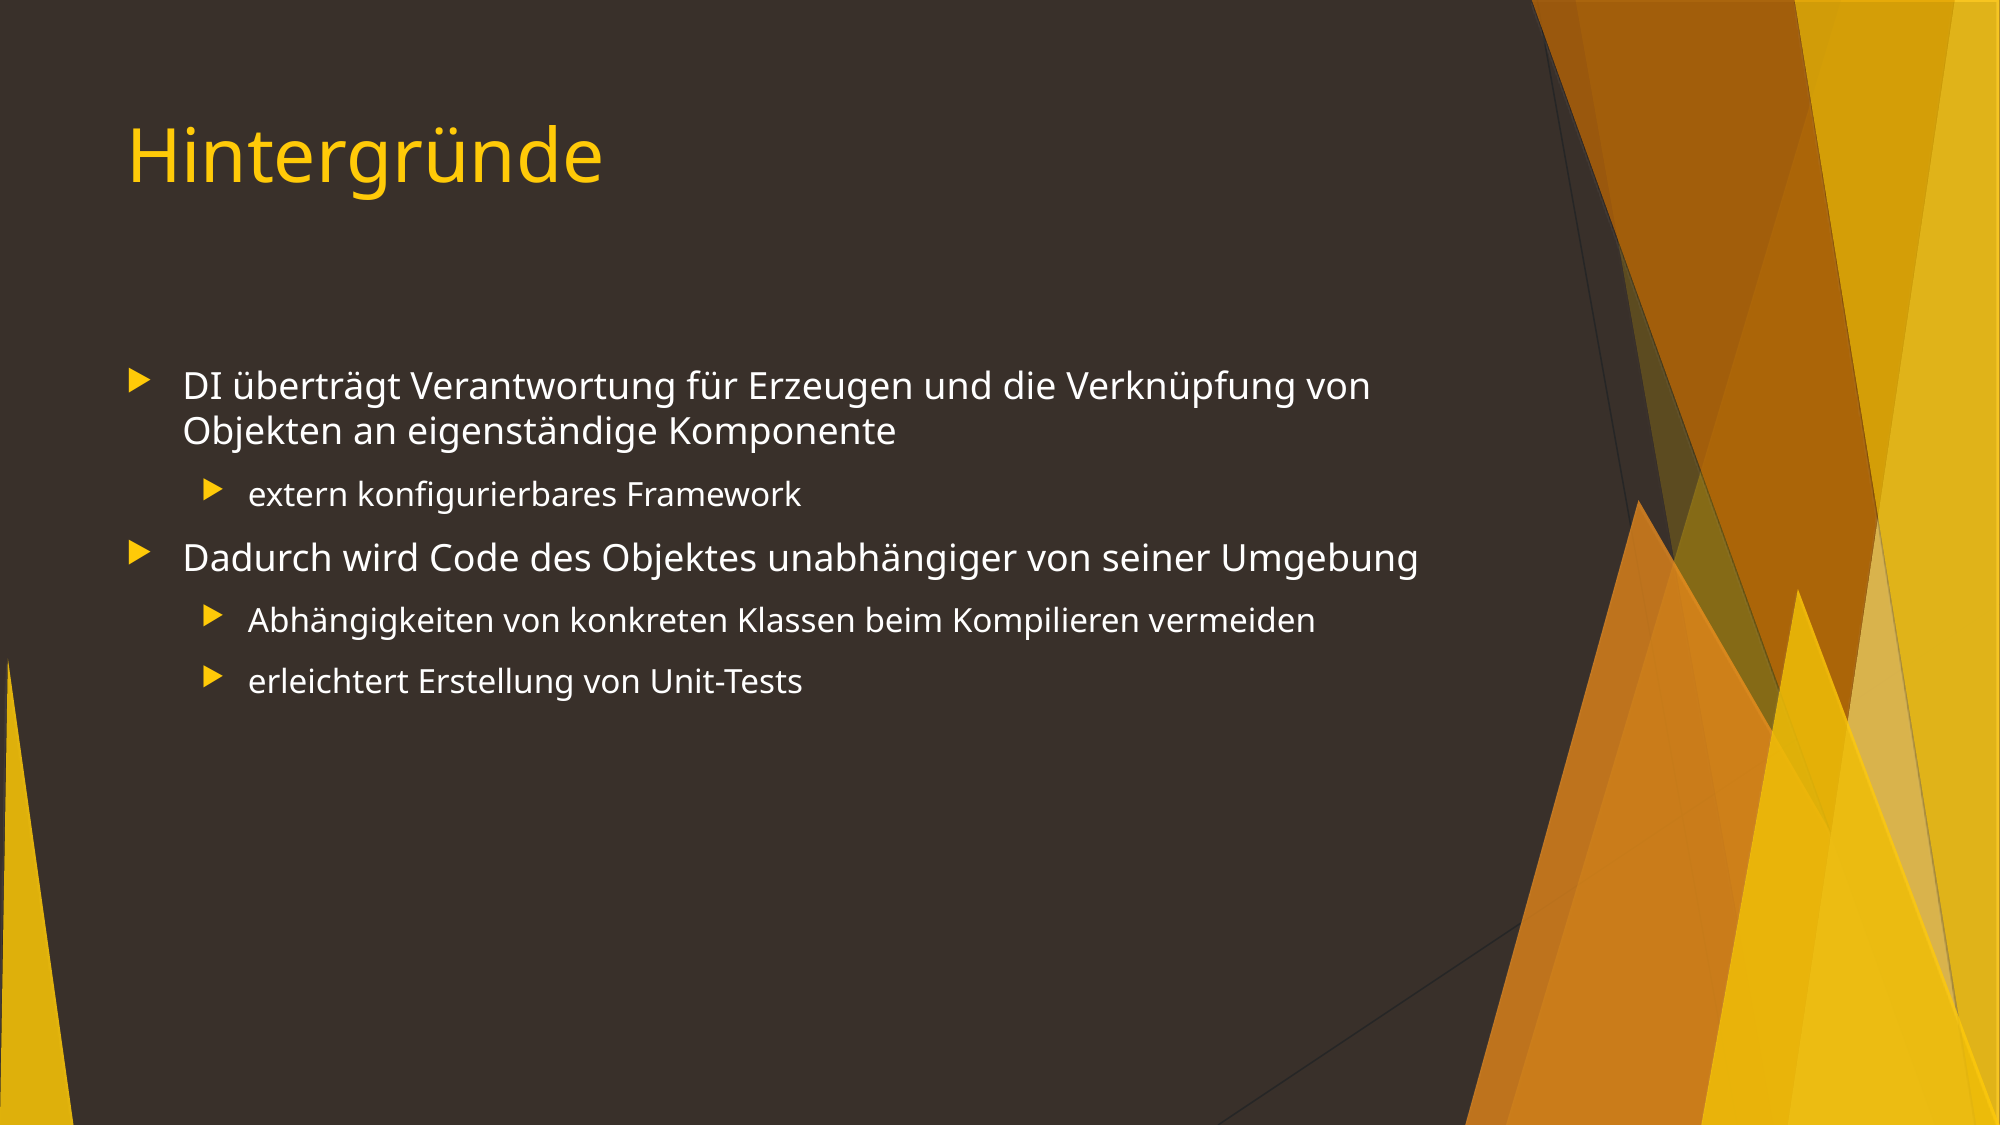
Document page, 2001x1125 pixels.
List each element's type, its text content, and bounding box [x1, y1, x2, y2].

title Hintergründe [111, 99, 1522, 317]
list DI überträgt Verantwortung für Erzeugen und die Verknüpfung von Objekten an eigenständige Komponente extern konfigurierbares Framework Dadurch wird Code des Objektes unabhängiger von seiner Umgebung Abhängigkeiten von konkreten Klassen beim Kompilieren vermeiden erleichtert Erstellung von Unit-Tests [111, 354, 1522, 992]
